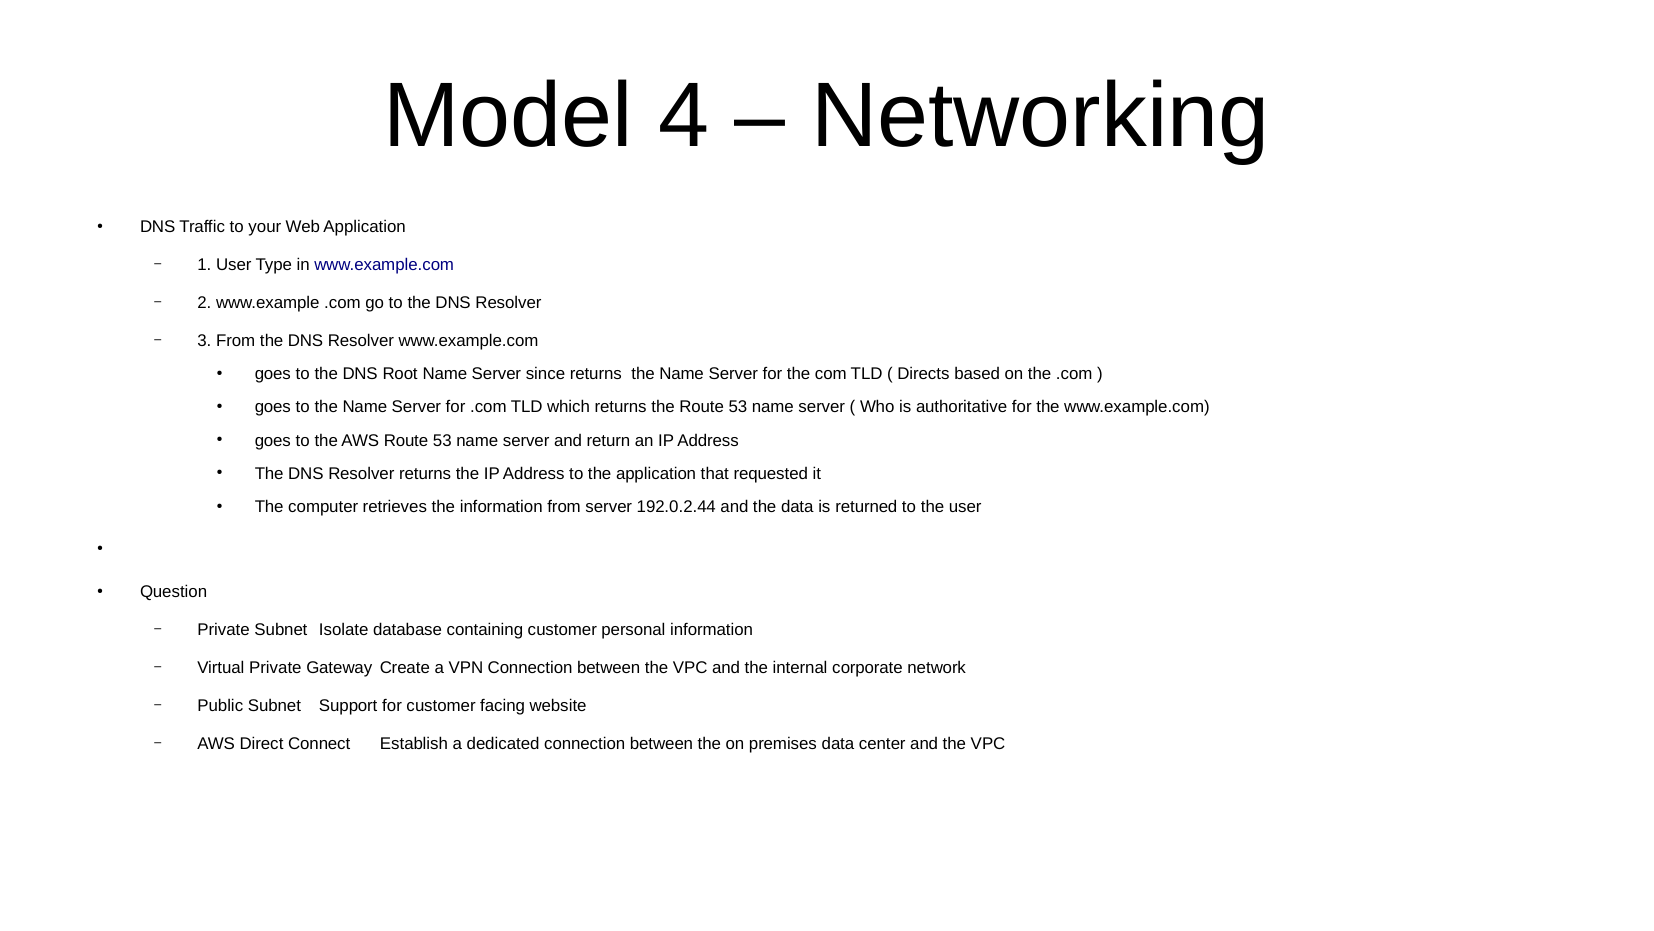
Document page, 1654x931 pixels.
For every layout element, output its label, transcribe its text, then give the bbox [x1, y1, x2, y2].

title Model 4 – Networking [82, 37, 1571, 193]
list DNS Traffic to your Web Application 1. User Type in www.example.com 2. www.example .com go to the DNS Resolver 3. From the DNS Resolver www.example.com goes to the DNS Root Name Server since returns the Name Server for the com TLD ( Directs based on the .com ) goes to the Name Server for .com TLD which returns the Route 53 name server ( Who is authoritative for the www.example.com) goes to the AWS Route 53 name server and return an IP Address The DNS Resolver returns the IP Address to the application that requested it The computer retrieves the information from server 192.0.2.44 and the data is returned to the user Question Private Subnet Isolate database containing customer personal information Virtual Private Gateway Create a VPN Connection between the VPC and the internal corporate network Public Subnet Support for customer facing website AWS Direct Connect Establish a dedicated connection between the on premises data center and the VPC [82, 217, 1571, 758]
